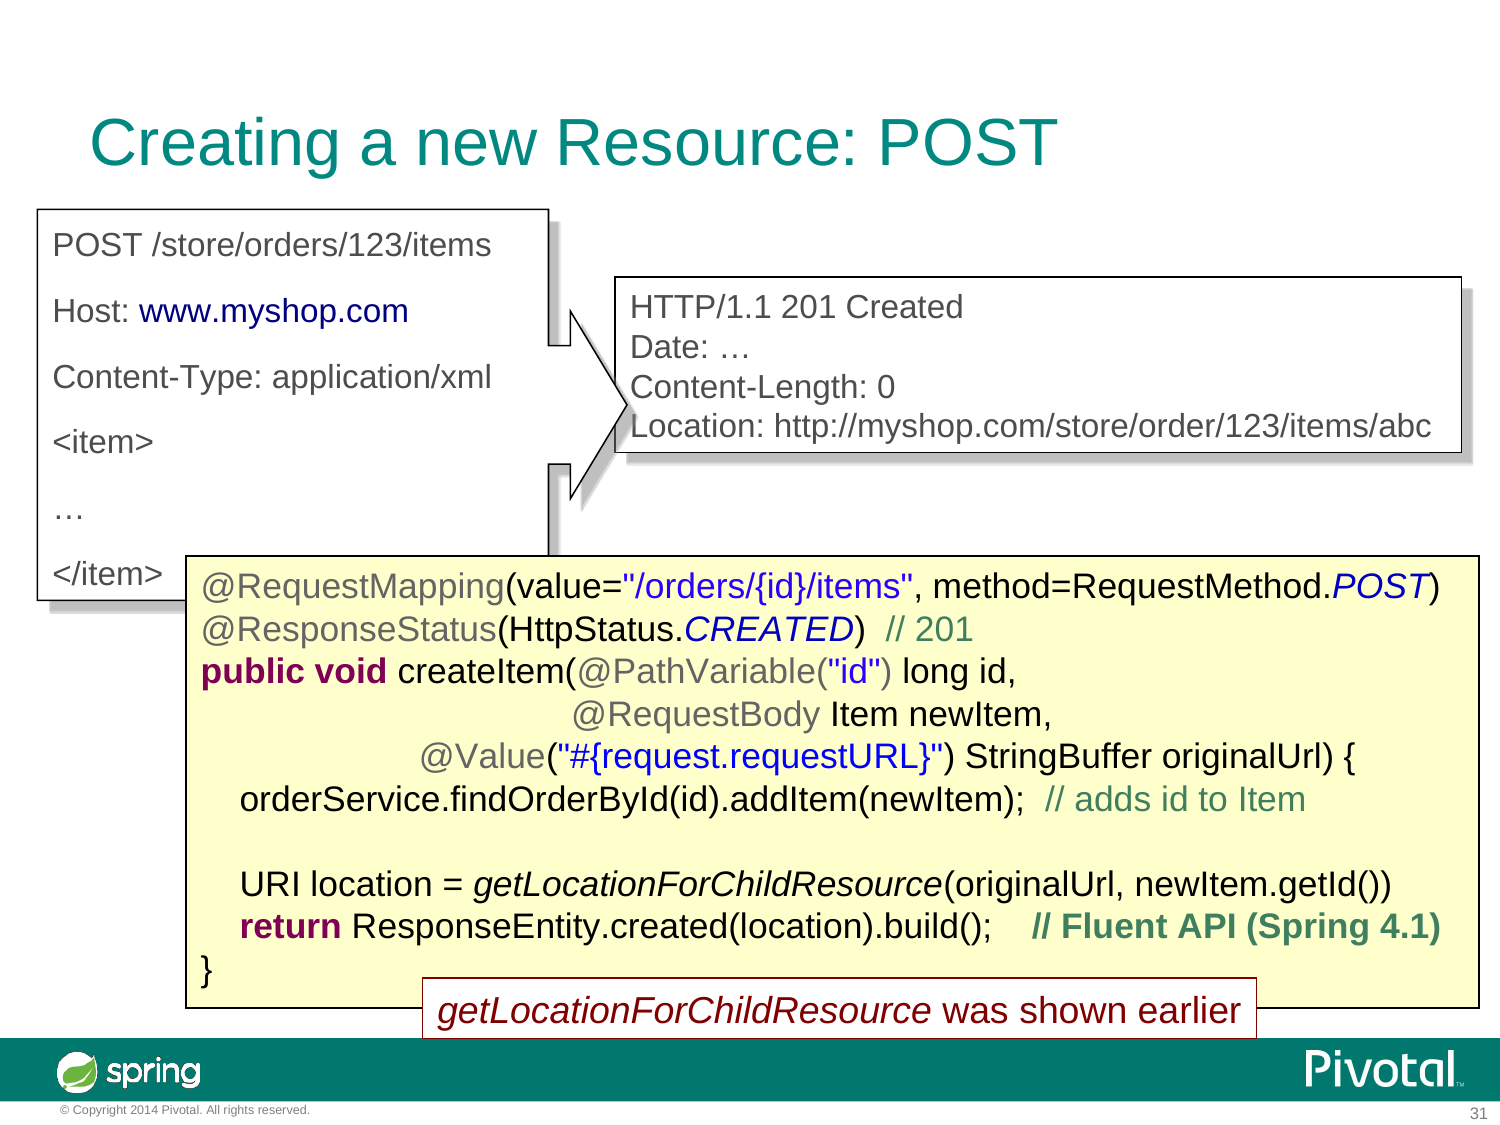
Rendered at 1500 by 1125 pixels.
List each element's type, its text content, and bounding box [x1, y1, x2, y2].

picture [32, 1041, 210, 1103]
text_box @RequestMapping(value="/orders/{id}/items", method=RequestMethod.POST) @ResponseStatus(HttpStatus.CREATED) // 201 public void createItem(@PathVariable("id") long id, @RequestBody Item newItem, @Value("#{request.requestURL}") StringBuffer originalUrl) { orderService.findOrderById(id).addItem(newItem); // adds id to Item URI location = getLocationForChildResource(originalUrl, newItem.getId()) return ResponseEntity.created(location).build(); // Fluent API (Spring 4.1) } [185, 555, 1480, 1008]
title Creating a new Resource: POST [75, 45, 1426, 233]
text_box POST /store/orders/123/items Host: www.myshop.com Content-Type: application/xml <item> … </item> [37, 209, 627, 601]
picture [1306, 1050, 1464, 1087]
text_box HTTP/1.1 201 Created Date: … Content-Length: 0 Location: http://myshop.com/store/order/123/items/abc [615, 277, 1462, 453]
text_box getLocationForChildResource was shown earlier [422, 978, 1257, 1039]
